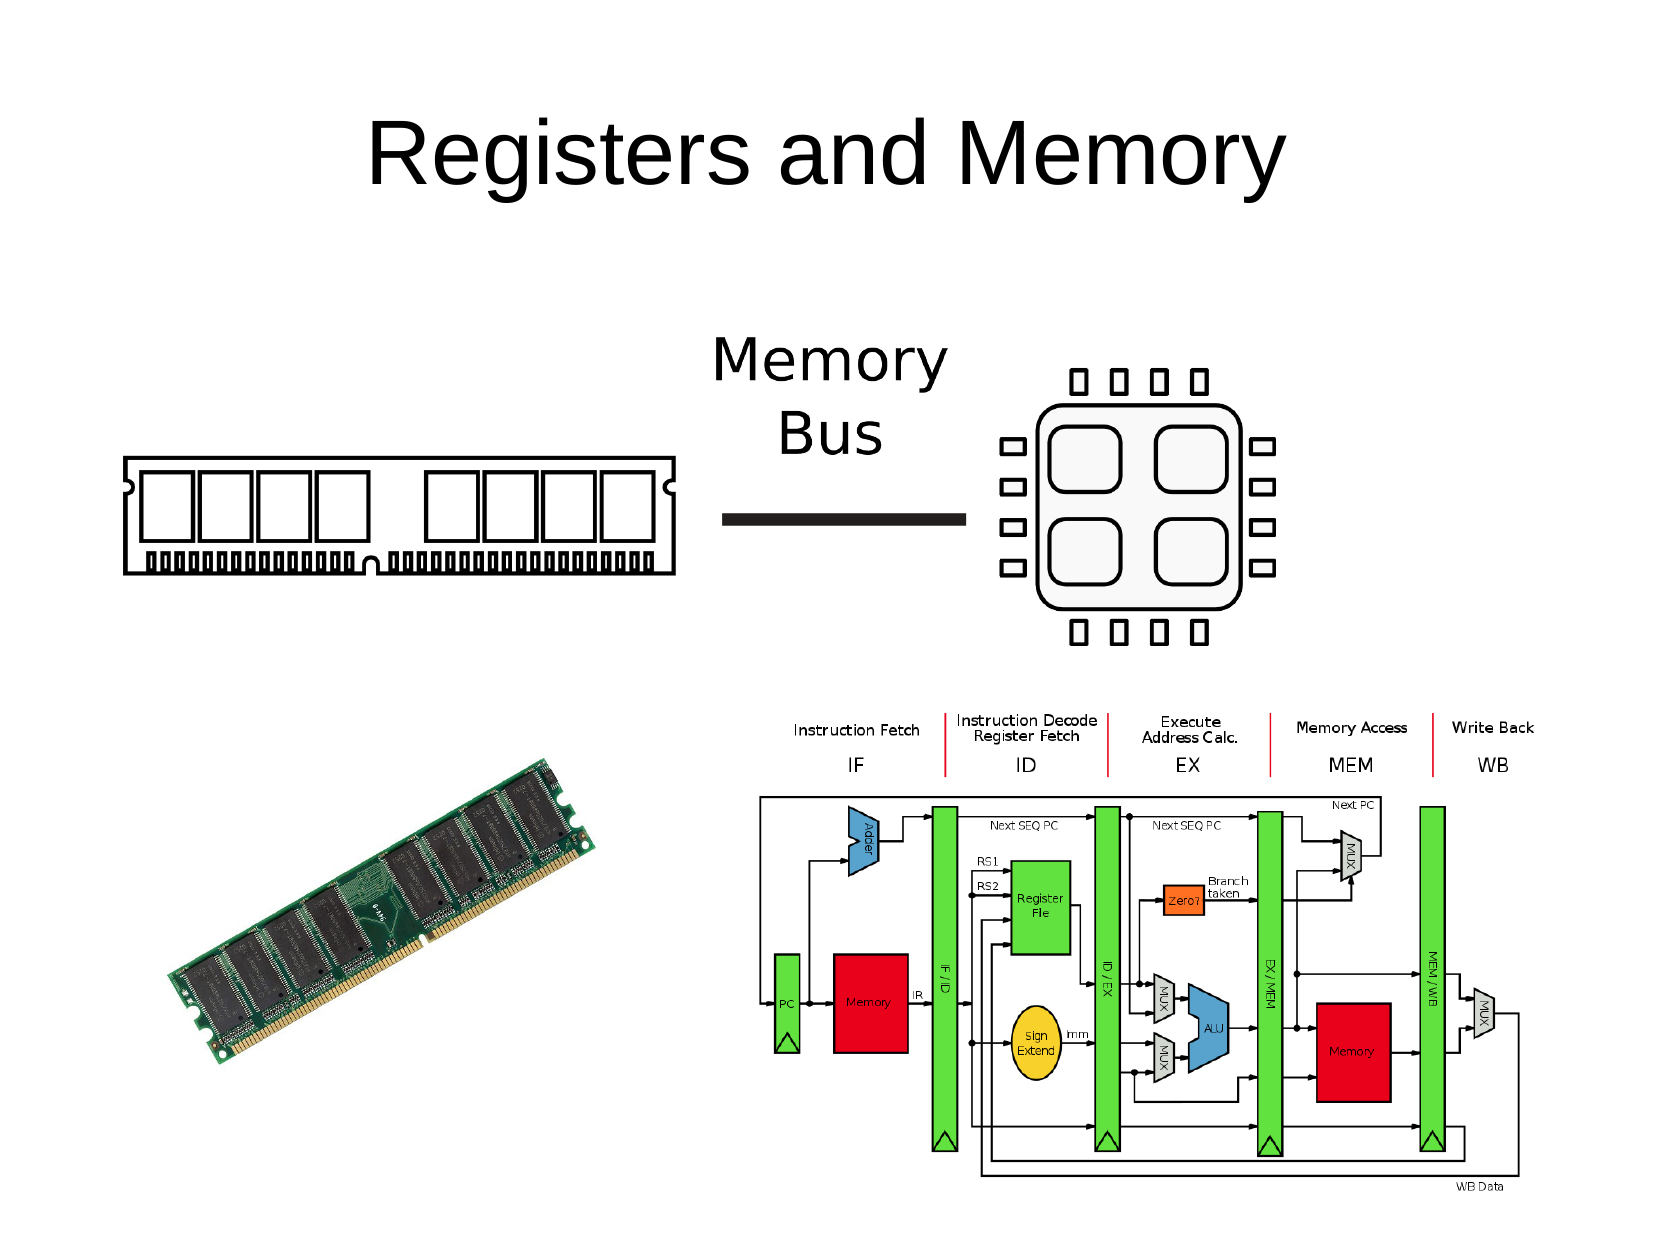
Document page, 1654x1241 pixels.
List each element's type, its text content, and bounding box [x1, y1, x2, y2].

picture [150, 734, 612, 1088]
title Registers and Memory [82, 49, 1571, 257]
picture [123, 337, 1276, 646]
picture [750, 708, 1538, 1201]
